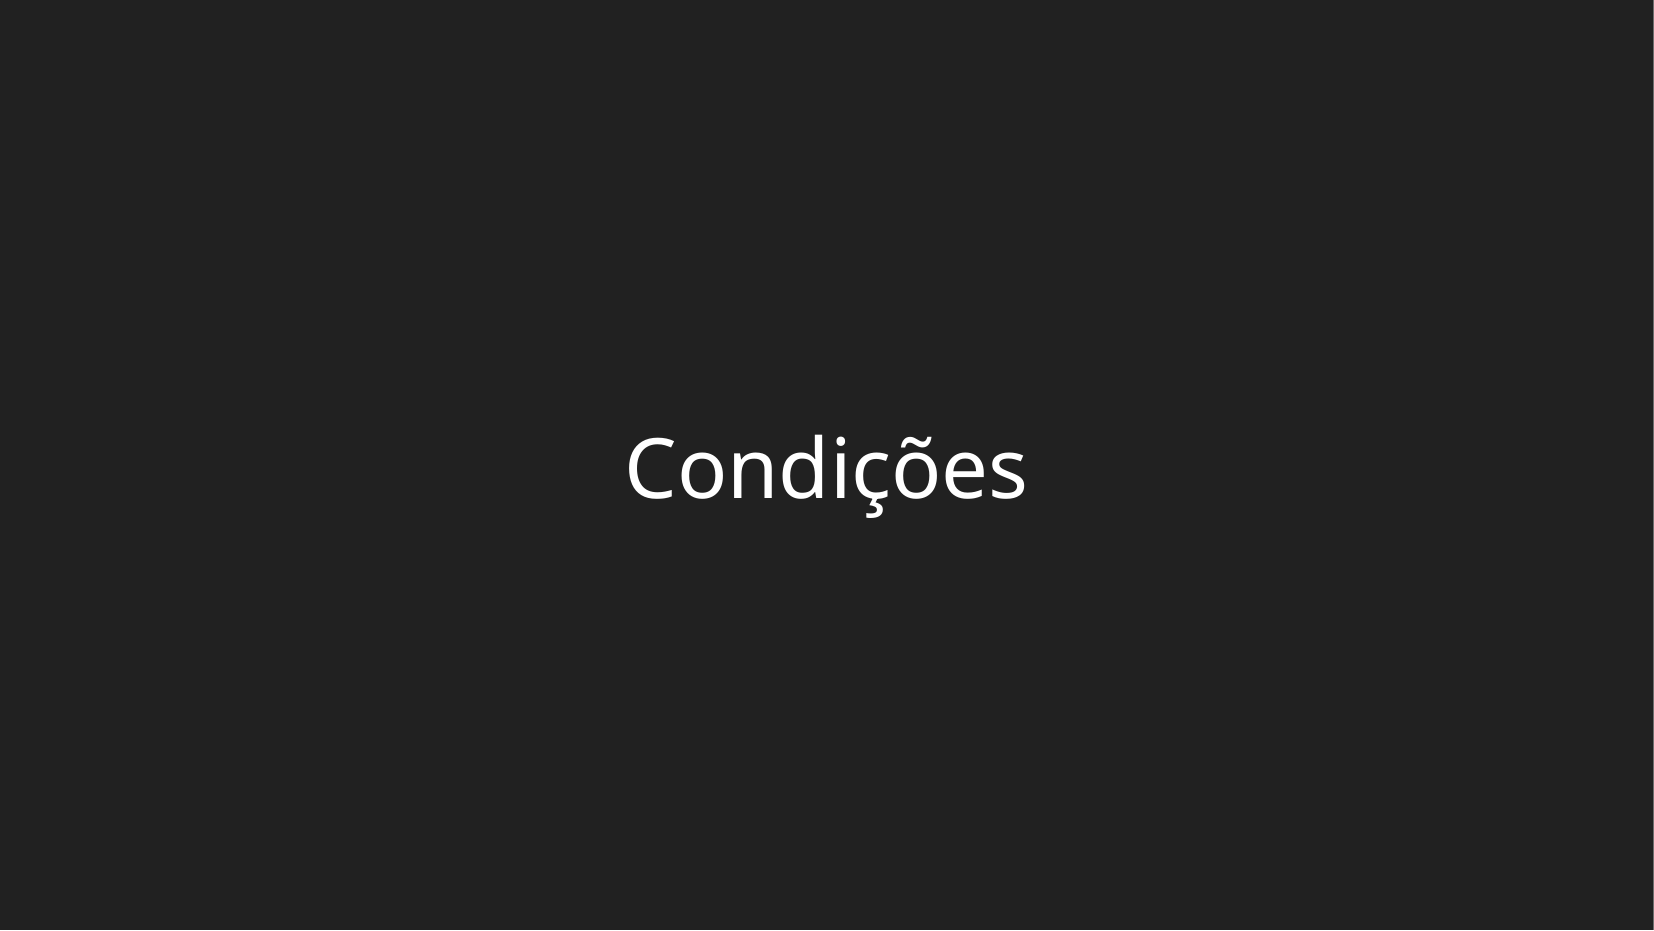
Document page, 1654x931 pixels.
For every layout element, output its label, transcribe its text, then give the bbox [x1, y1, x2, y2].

title Condições [56, 388, 1598, 542]
